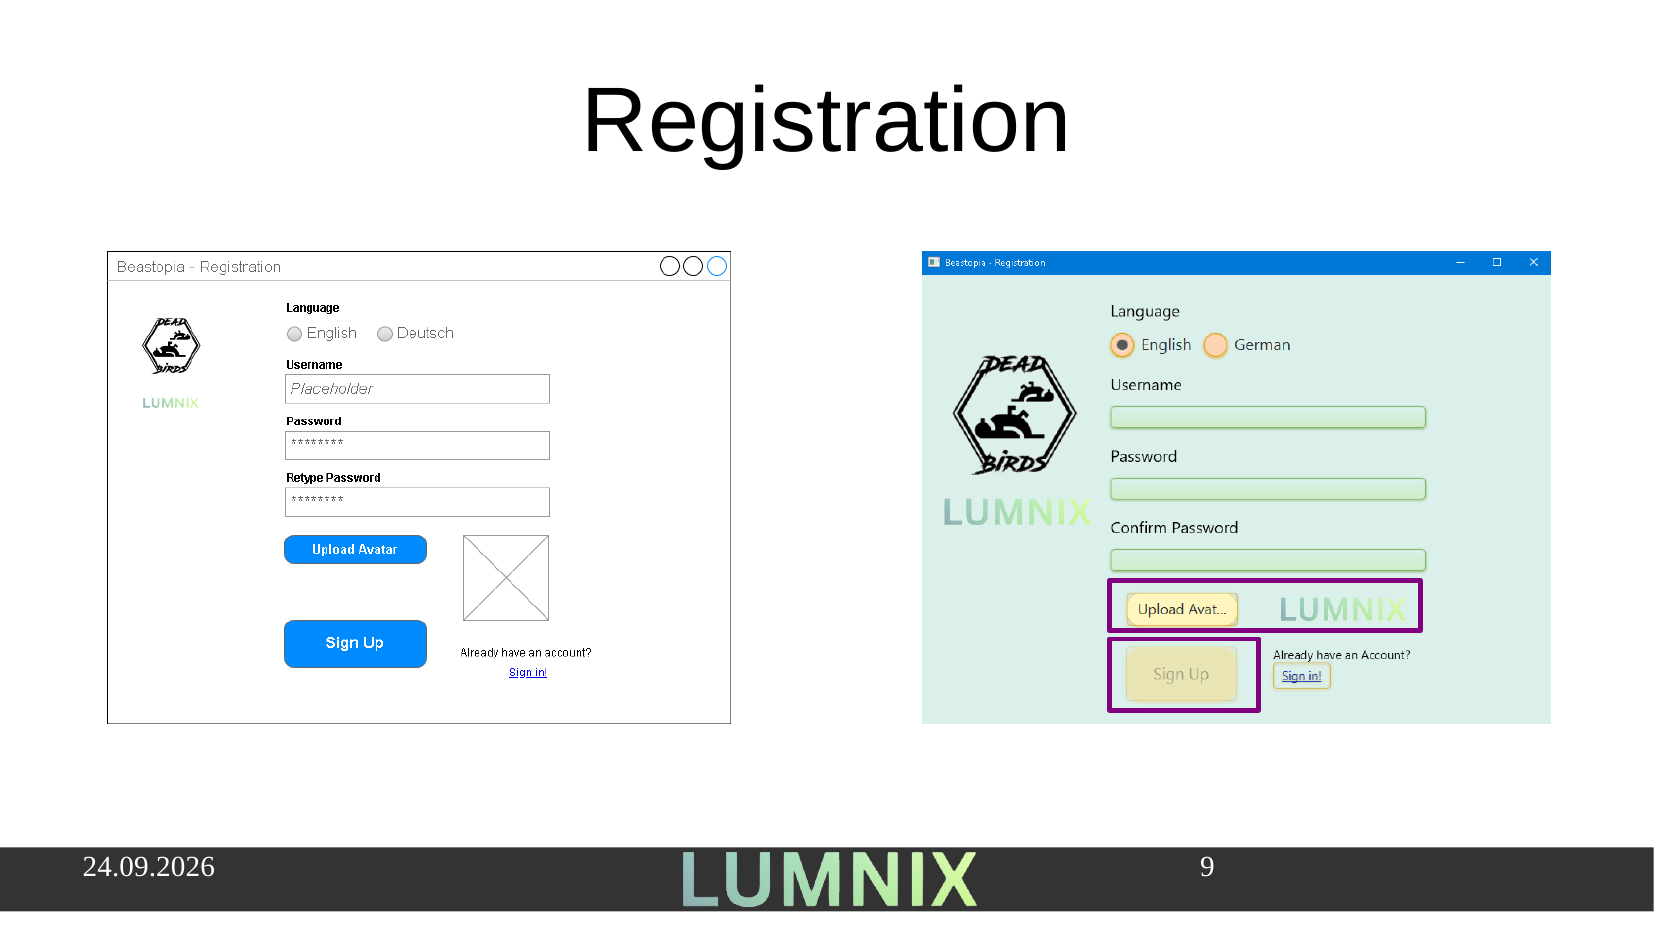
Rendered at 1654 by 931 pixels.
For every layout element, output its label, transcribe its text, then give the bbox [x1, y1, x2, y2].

title Registration [82, 37, 1571, 193]
picture [922, 251, 1551, 724]
text_box 23.05.2023 [82, 847, 468, 912]
picture [107, 251, 731, 724]
text_box [1200, 847, 1586, 912]
